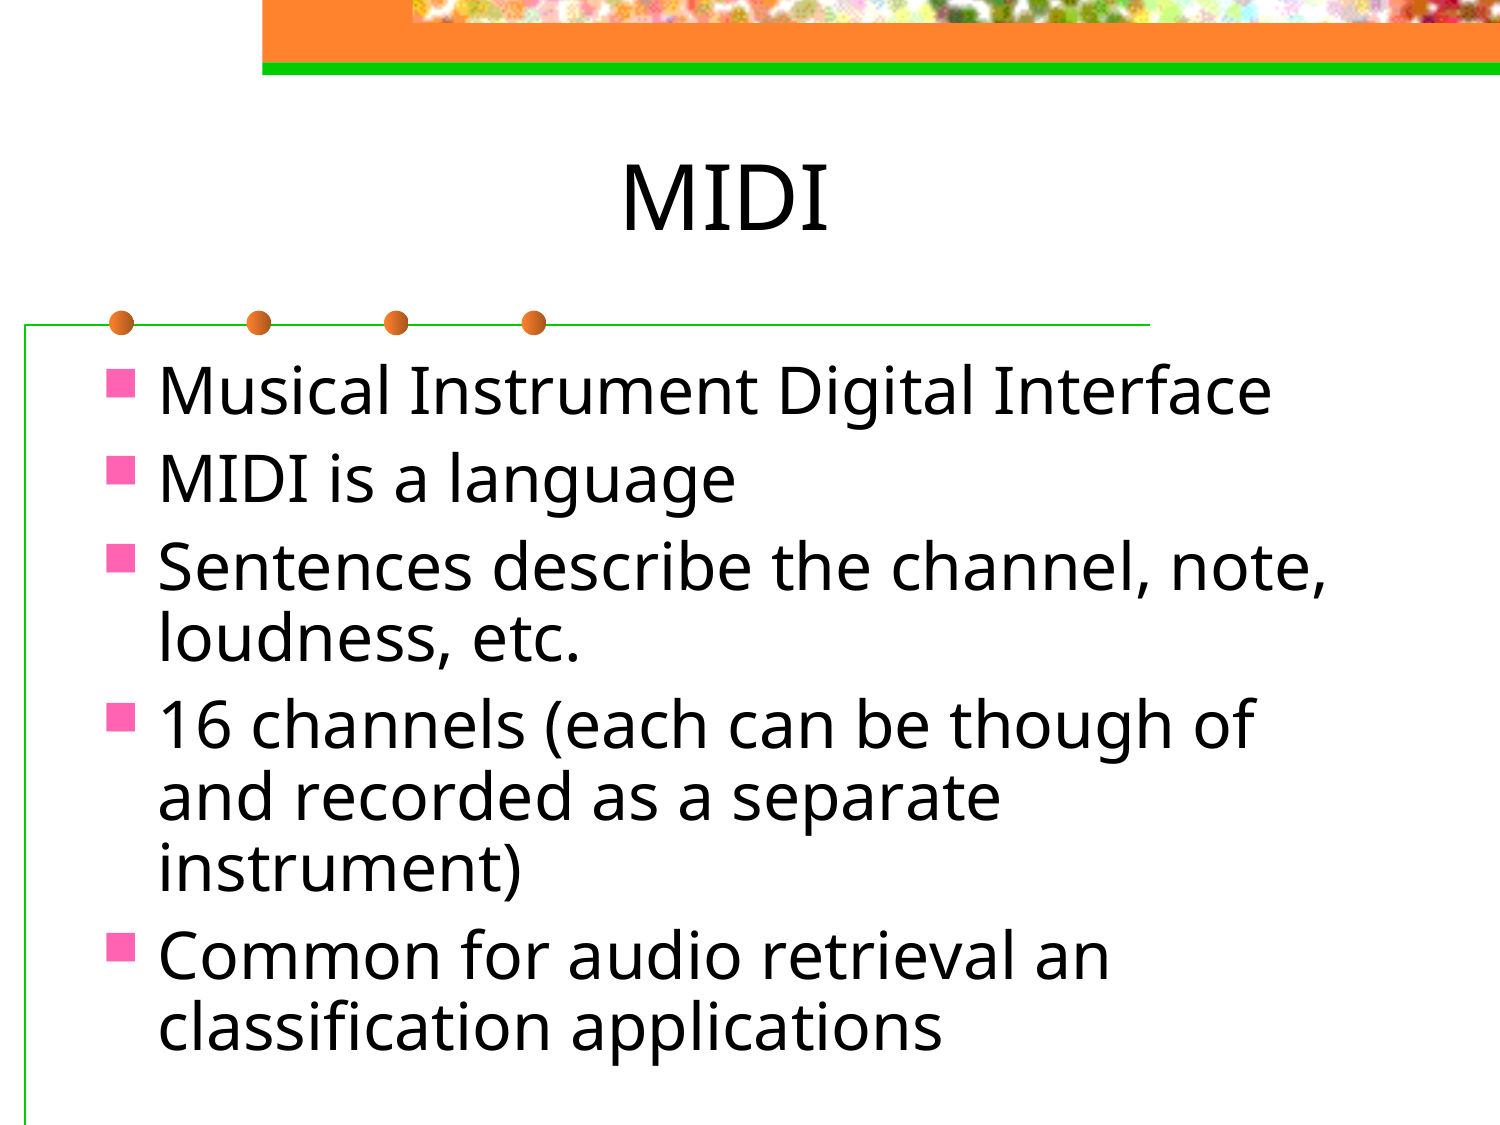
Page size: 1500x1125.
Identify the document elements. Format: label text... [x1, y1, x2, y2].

title MIDI [87, 99, 1363, 288]
list Musical Instrument Digital Interface MIDI is a language Sentences describe the channel, note, loudness, etc. 16 channels (each can be though of and recorded as a separate instrument) Common for audio retrieval an classification applications [87, 350, 1363, 1080]
picture [412, 0, 1500, 23]
